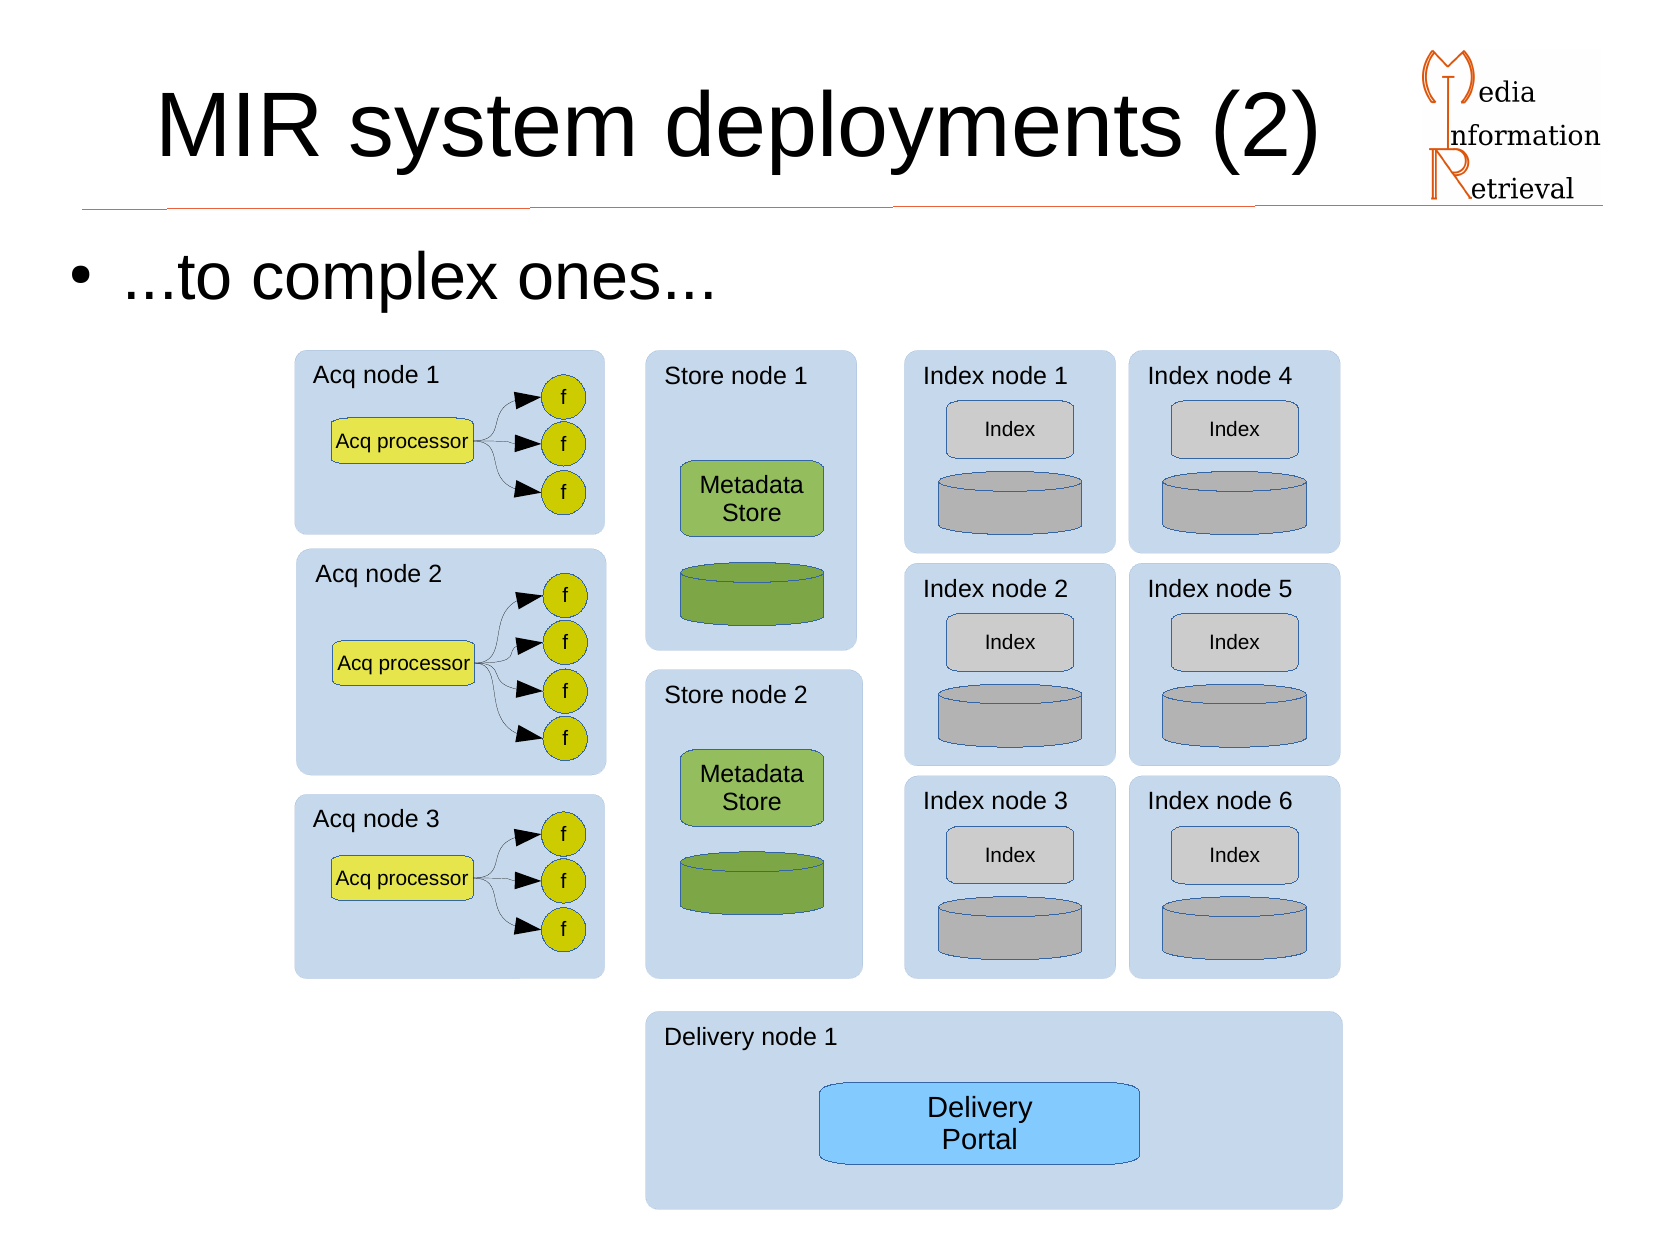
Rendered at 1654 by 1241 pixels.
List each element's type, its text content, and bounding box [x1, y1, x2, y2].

text_box [938, 684, 1082, 748]
text_box Acq processor [331, 855, 474, 901]
text_box f [541, 421, 586, 467]
text_box Metadata Store [680, 749, 824, 827]
text_box Index [1171, 826, 1299, 885]
text_box [938, 471, 1082, 535]
text_box Acq node 3 [294, 794, 605, 979]
text_box Index node 4 [1128, 350, 1341, 554]
text_box [1162, 684, 1307, 748]
text_box Index [946, 400, 1074, 459]
text_box Store node 2 [645, 669, 863, 979]
text_box Delivery node 1 [645, 1091, 1343, 1210]
text_box Index node 5 [1129, 563, 1341, 766]
text_box [938, 896, 1082, 960]
text_box f [541, 907, 586, 952]
text_box f [541, 374, 586, 420]
text_box Acq node 2 [296, 548, 607, 776]
text_box Index [946, 613, 1074, 672]
text_box Index node 6 [1129, 775, 1341, 979]
text_box Delivery Portal [819, 1082, 1140, 1165]
list ...to complex ones... [51, 238, 1603, 1091]
text_box Index [1171, 613, 1299, 672]
text_box Metadata Store [680, 460, 824, 537]
text_box f [541, 858, 586, 904]
text_box Index [1171, 400, 1299, 459]
text_box Index [946, 826, 1074, 884]
text_box f [542, 573, 588, 618]
text_box f [542, 668, 588, 714]
text_box f [541, 470, 586, 515]
text_box f [542, 620, 588, 665]
title MIR system deployments (2) [82, 45, 1397, 204]
text_box f [542, 716, 588, 761]
text_box Index node 3 [904, 775, 1116, 979]
text_box Acq processor [331, 417, 474, 464]
text_box Acq node 1 [294, 350, 605, 535]
picture [1422, 49, 1601, 205]
text_box [680, 851, 824, 915]
text_box [1162, 896, 1307, 960]
text_box f [541, 811, 586, 857]
text_box [680, 562, 824, 626]
text_box Acq processor [332, 640, 475, 686]
text_box Index node 2 [904, 563, 1116, 766]
text_box [1162, 471, 1307, 535]
